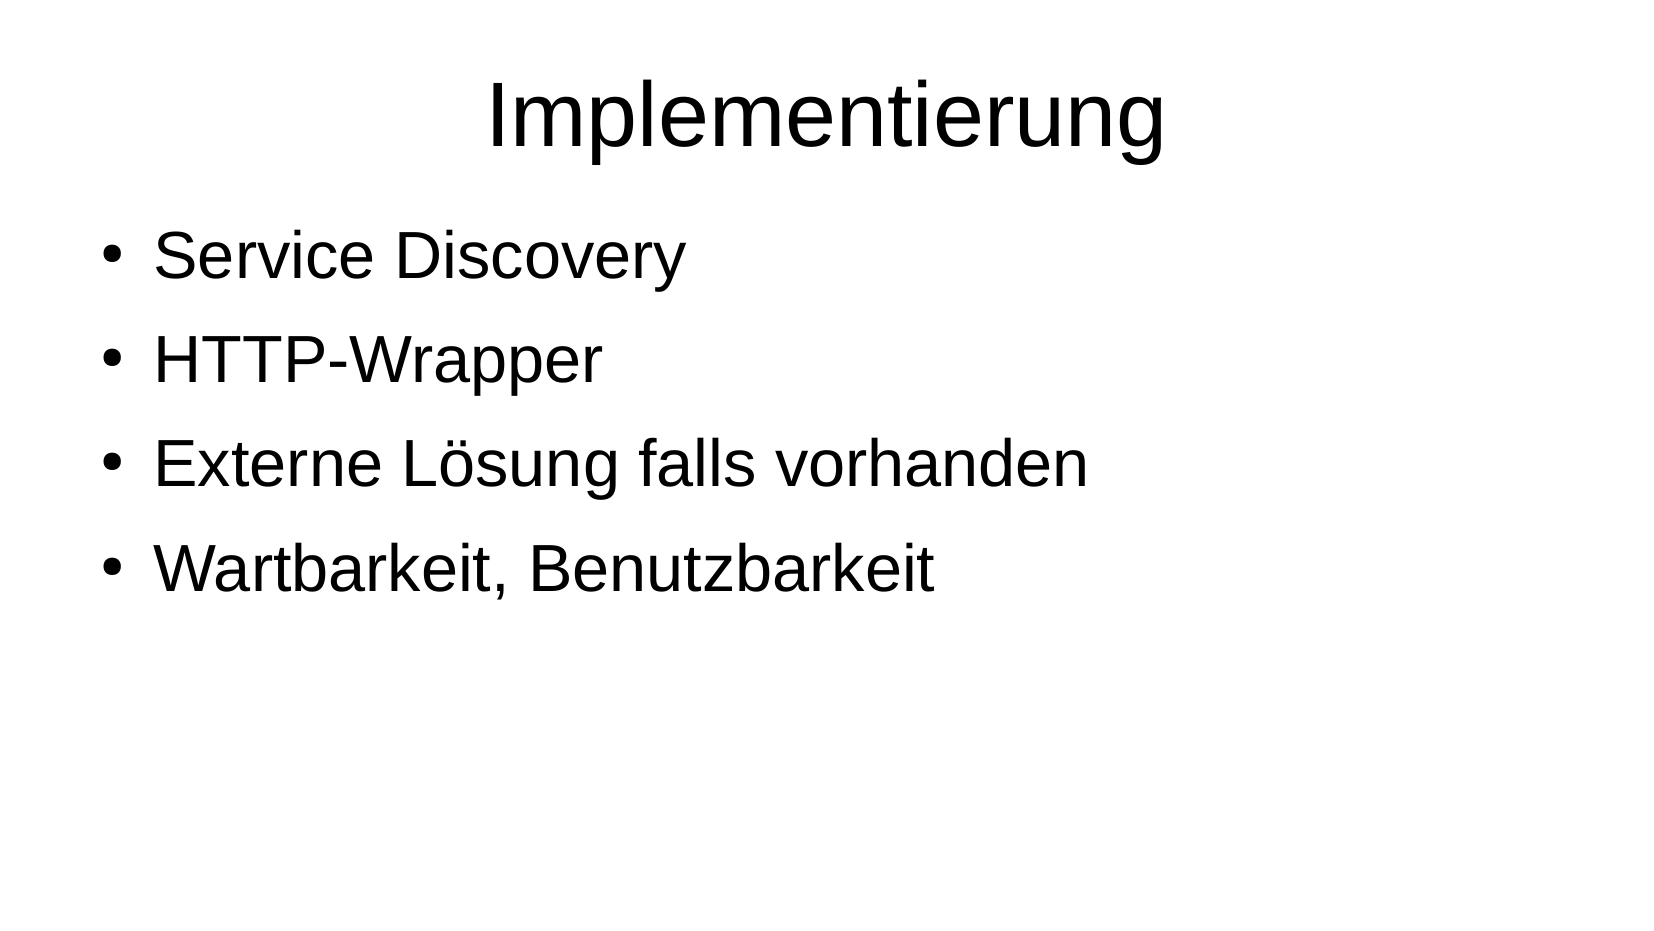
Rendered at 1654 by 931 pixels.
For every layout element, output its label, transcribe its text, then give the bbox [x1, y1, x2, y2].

list Service Discovery HTTP-Wrapper Externe Lösung falls vorhanden Wartbarkeit, Benutzbarkeit [82, 217, 1571, 758]
title Implementierung [82, 37, 1571, 193]
